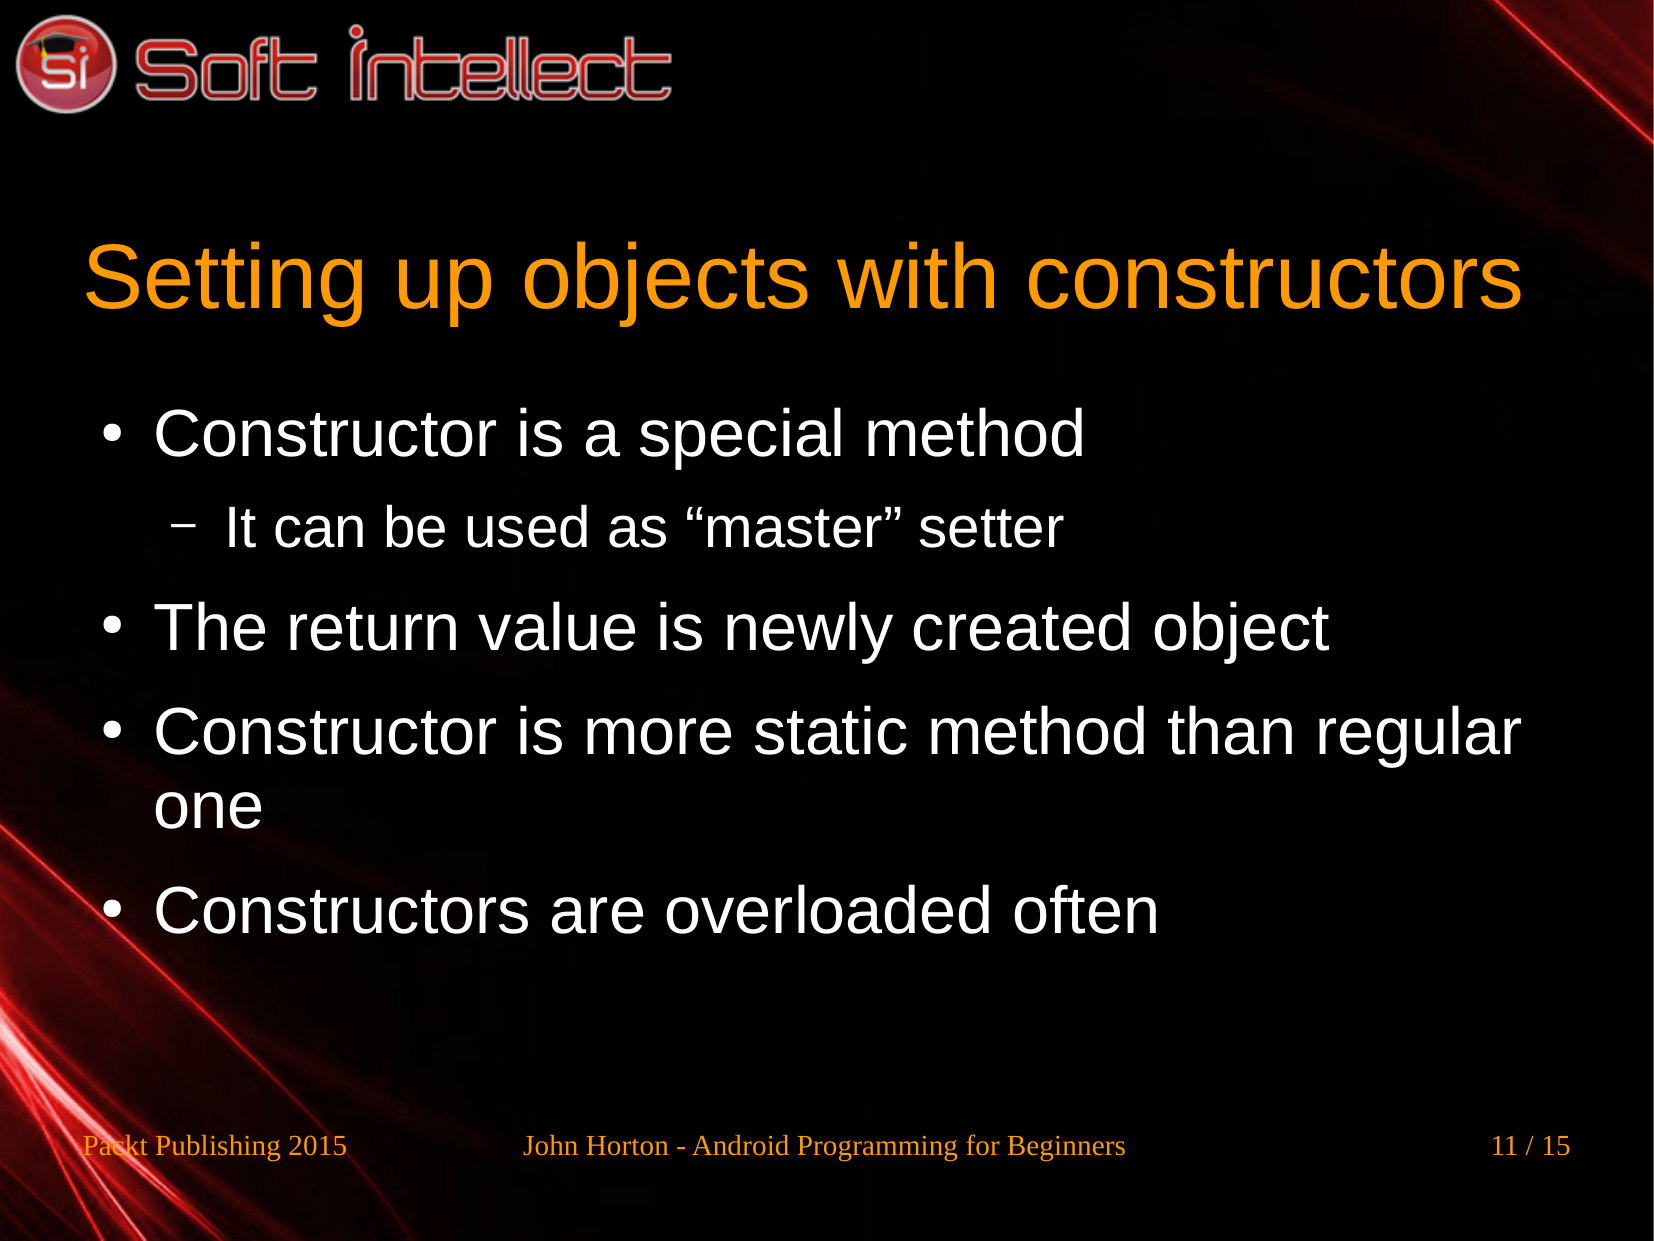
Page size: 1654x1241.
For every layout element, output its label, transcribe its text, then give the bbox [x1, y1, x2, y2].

title Setting up objects with constructors [82, 173, 1571, 381]
picture [0, 0, 1654, 1241]
list Constructor is a special method It can be used as “master” setter The return value is newly created object Constructor is more static method than regular one Constructors are overloaded often [82, 396, 1571, 1116]
